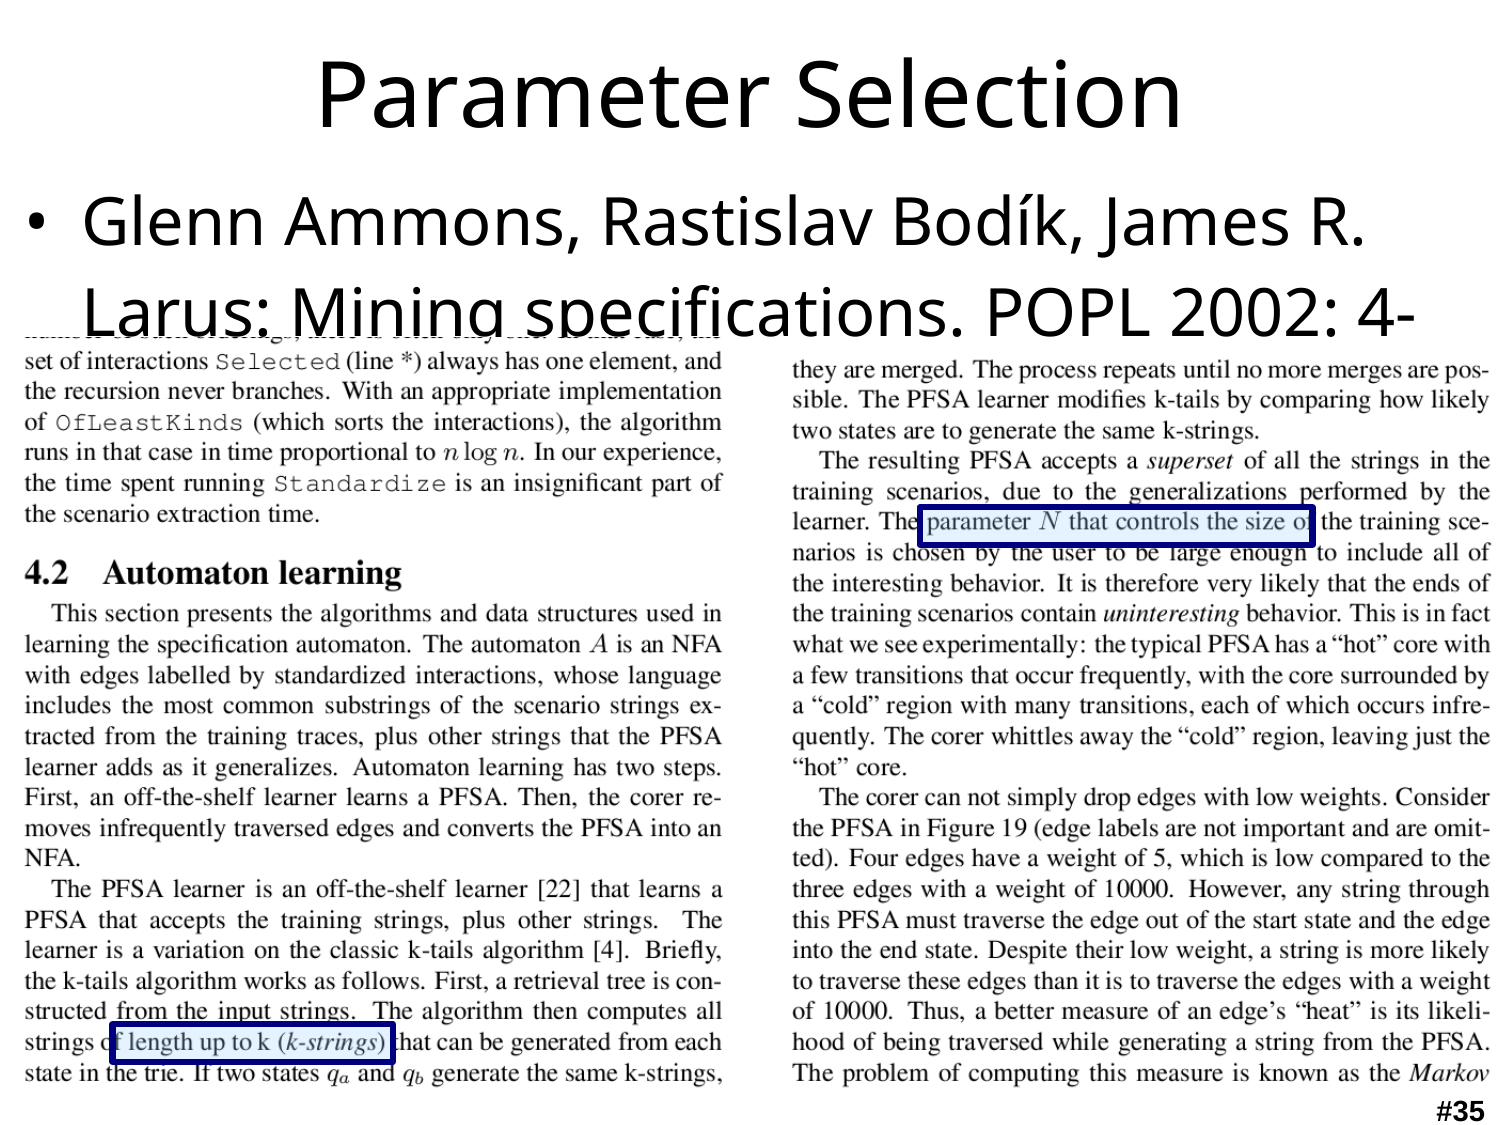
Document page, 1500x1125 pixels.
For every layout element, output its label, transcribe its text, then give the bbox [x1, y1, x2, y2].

text_box [112, 1024, 393, 1062]
text_box [919, 507, 1313, 545]
picture [1, 337, 1497, 1097]
list Glenn Ammons, Rastislav Bodík, James R. Larus: Mining specifications. POPL 2002: 4-16 [24, 173, 1476, 337]
title Parameter Selection [24, 5, 1476, 173]
